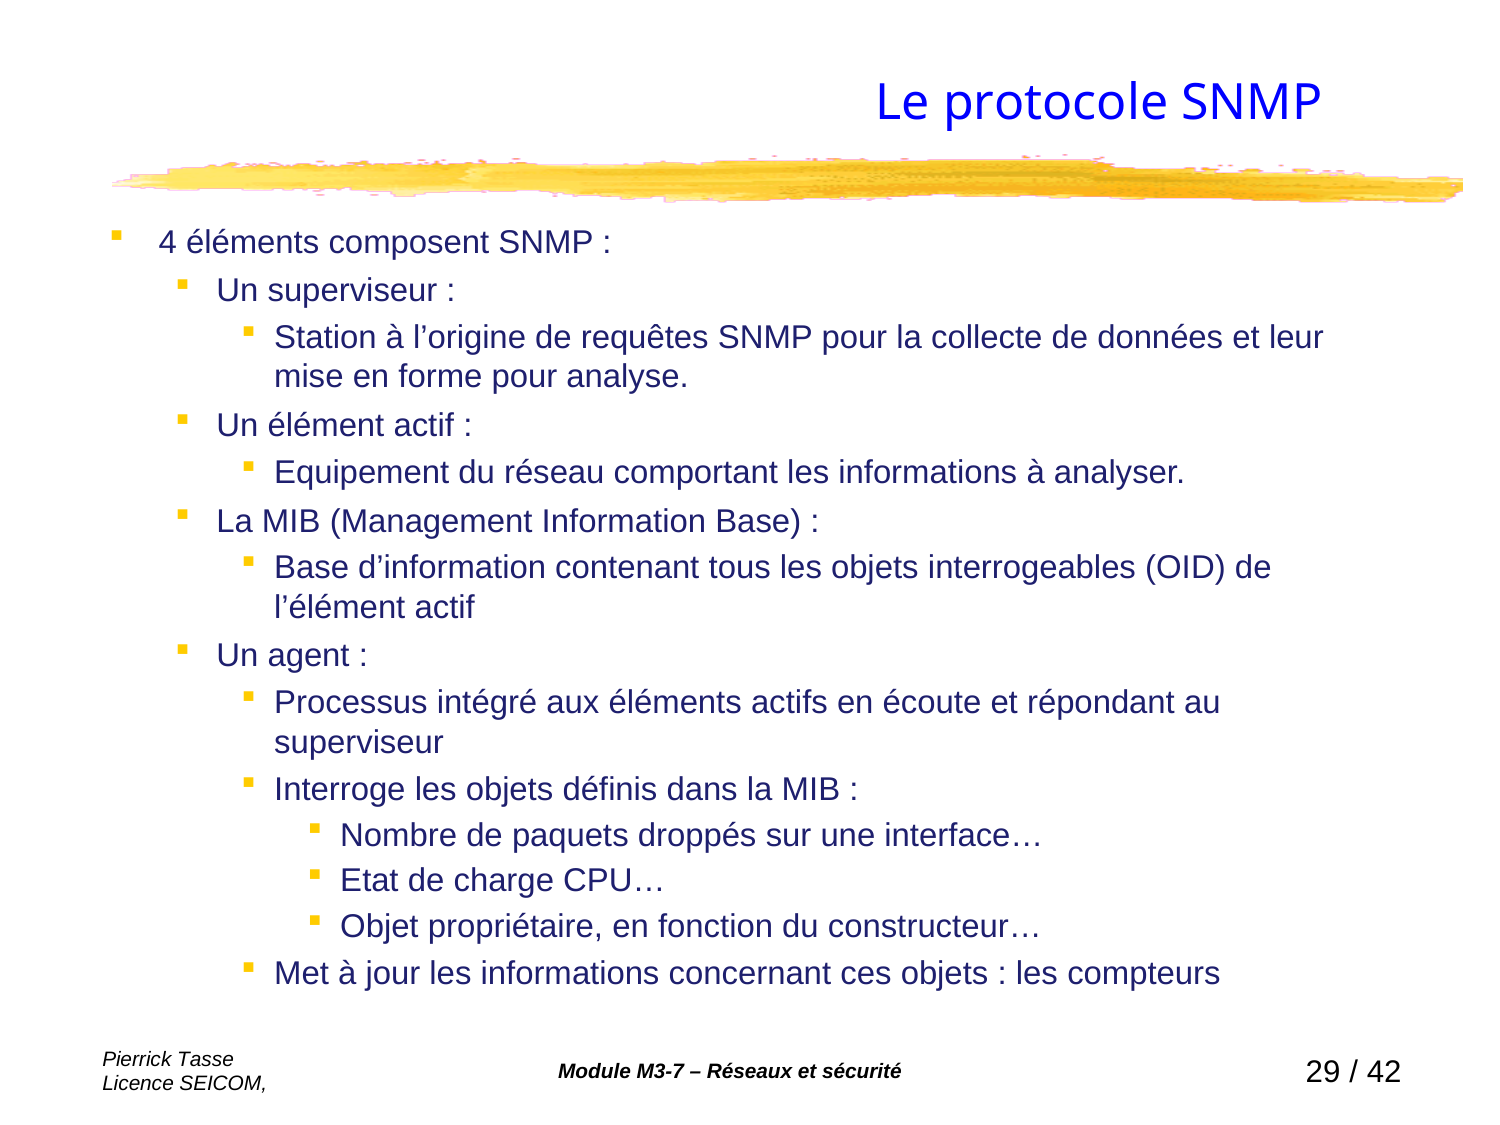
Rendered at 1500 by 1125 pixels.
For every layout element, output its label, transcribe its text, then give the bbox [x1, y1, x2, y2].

title Le protocole SNMP [62, 37, 1338, 138]
picture [112, 149, 1463, 213]
list 4 éléments composent SNMP : Un superviseur : Station à l’origine de requêtes SNMP pour la collecte de données et leur mise en forme pour analyse. Un élément actif : Equipement du réseau comportant les informations à analyser. La MIB (Management Information Base) : Base d’information contenant tous les objets interrogeables (OID) de l’élément actif Un agent : Processus intégré aux éléments actifs en écoute et répondant au superviseur Interroge les objets définis dans la MIB : Nombre de paquets droppés sur une interface… Etat de charge CPU… Objet propriétaire, en fonction du constructeur… Met à jour les informations concernant ces objets : les compteurs [94, 212, 1406, 1004]
